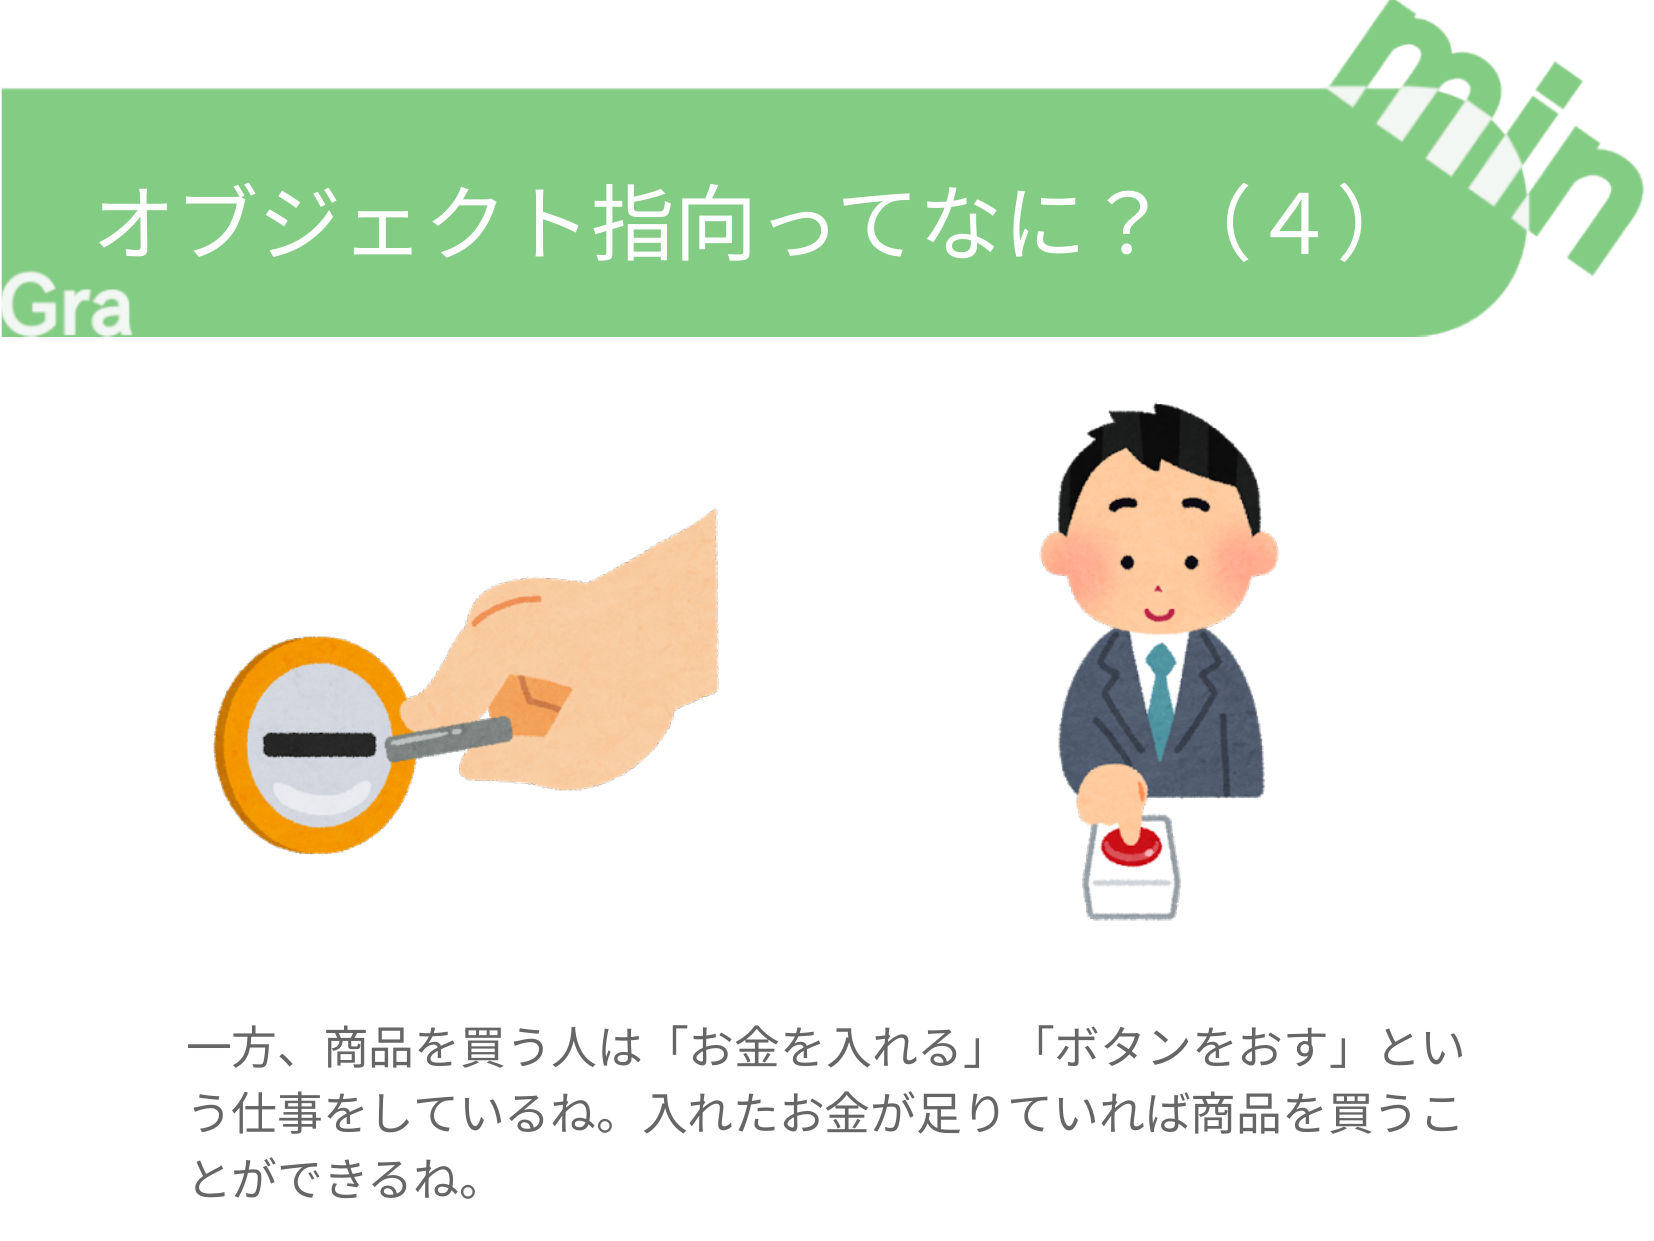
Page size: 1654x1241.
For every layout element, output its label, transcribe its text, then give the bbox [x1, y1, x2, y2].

picture [1, 0, 1654, 337]
title オブジェクト指向ってなに？（４） [11, 147, 1501, 290]
picture [944, 395, 1366, 927]
picture [200, 472, 732, 902]
text_box 一方、商品を買う人は「お金を入れる」「ボタンをおす」という仕事をしているね。入れたお金が足りていれば商品を買うことができるね。 [171, 1003, 1483, 1223]
